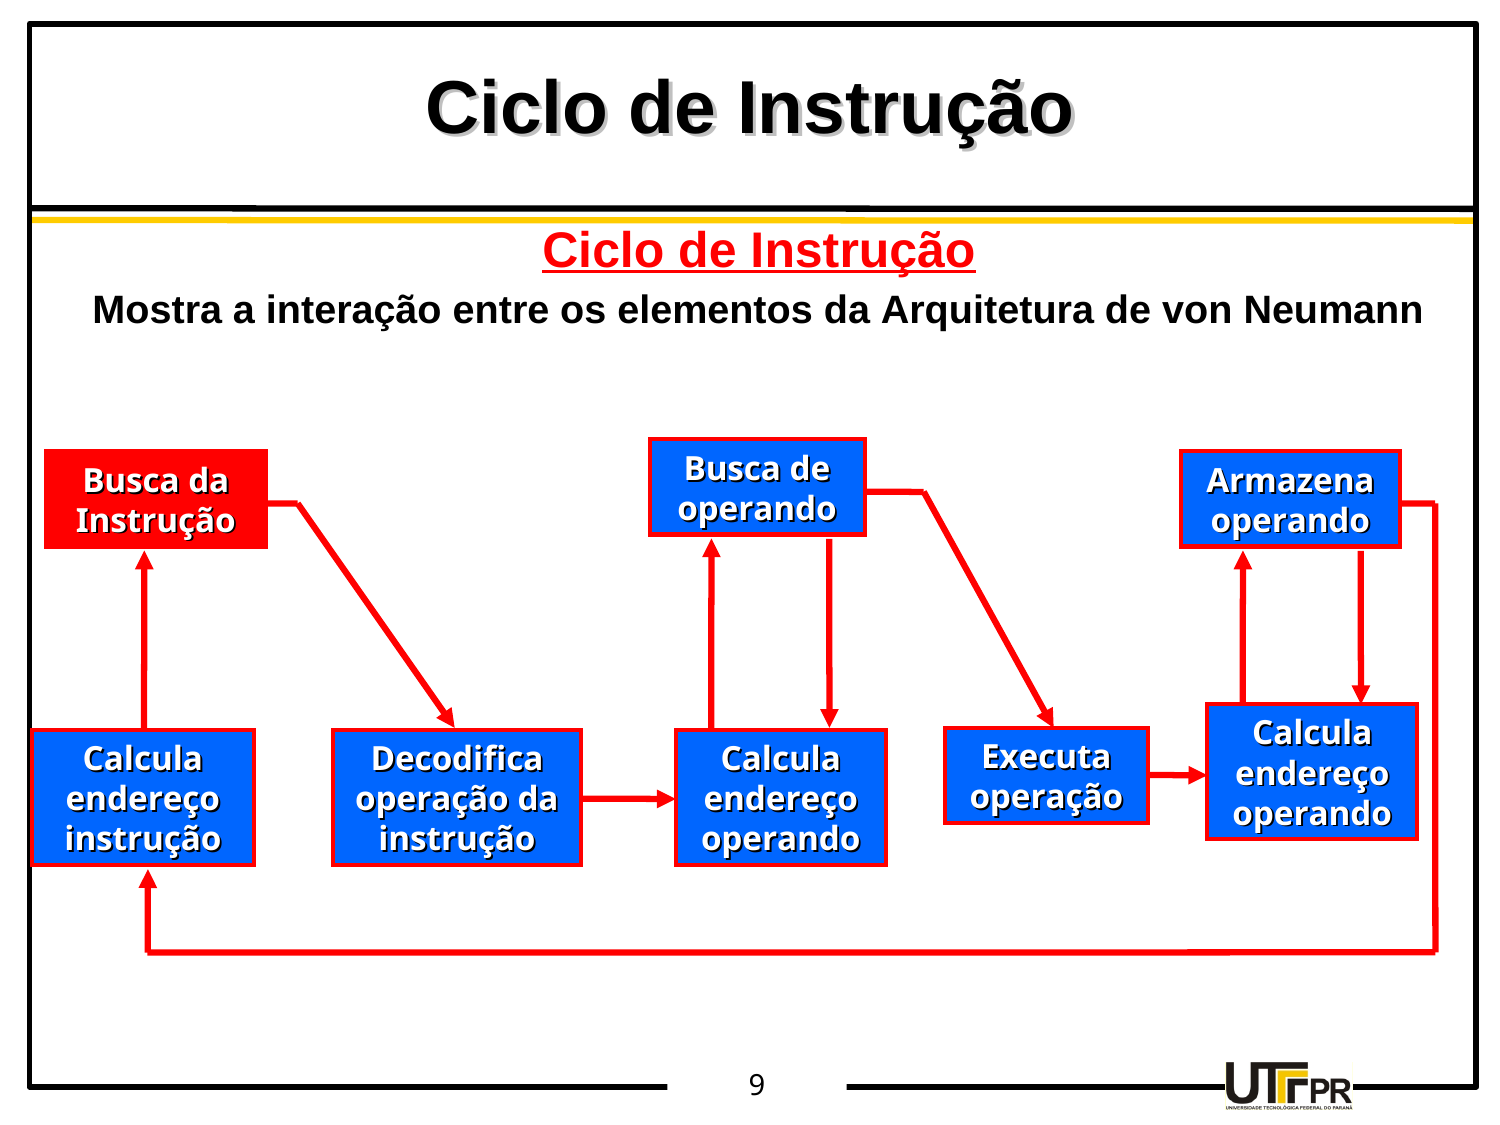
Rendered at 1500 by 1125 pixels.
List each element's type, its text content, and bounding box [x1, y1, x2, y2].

text_box Calcula endereço instrução [32, 729, 254, 866]
text_box Calcula endereço operando [675, 729, 886, 866]
text_box Calcula endereço operando [1207, 704, 1418, 840]
text_box Busca de operando [649, 439, 865, 535]
picture [1225, 1062, 1353, 1110]
text_box Decodifica operação da instrução [333, 729, 582, 866]
title Ciclo de Instrução [41, 65, 1459, 158]
text_box Busca da Instrução [46, 451, 266, 547]
list Ciclo de Instrução Mostra a interação entre os elementos da Arquitetura de von Neumann [23, 219, 1495, 398]
text_box Executa operação [944, 727, 1149, 824]
text_box Armazena operando [1181, 451, 1400, 547]
